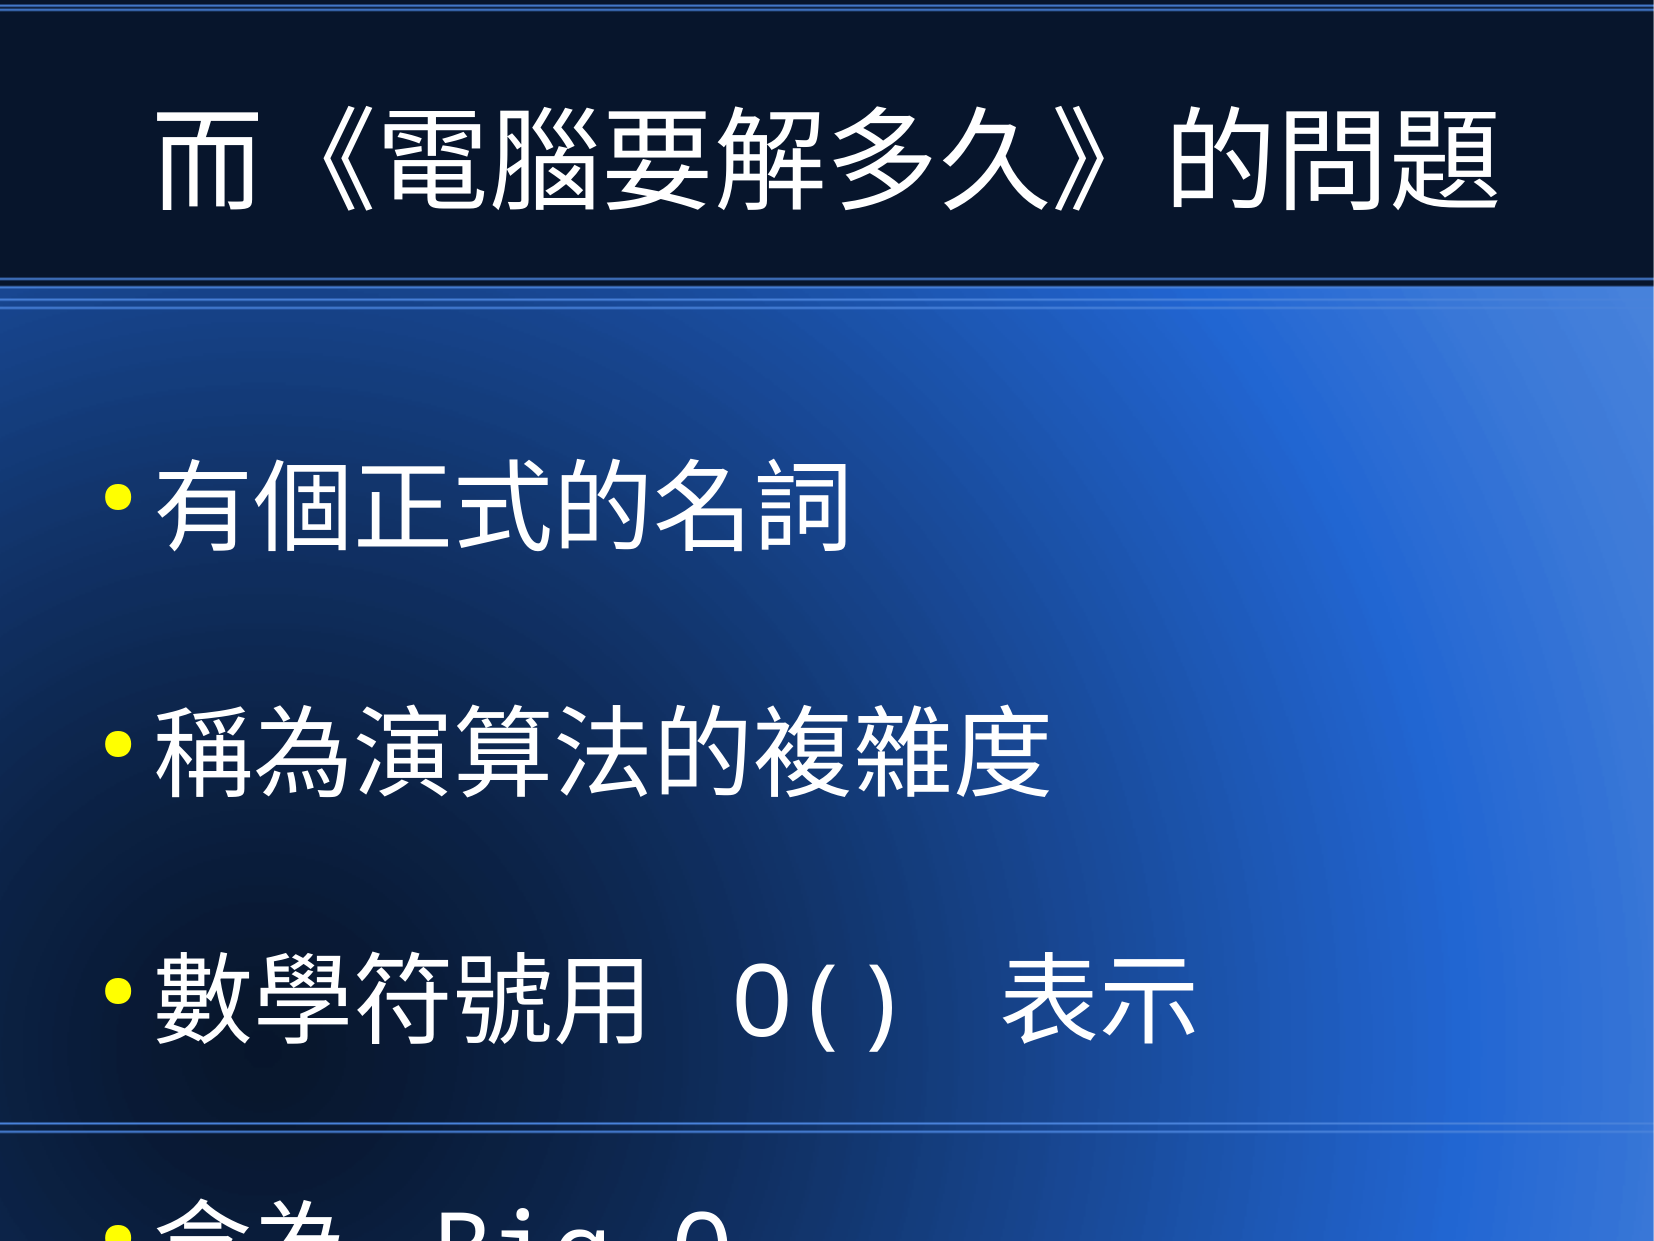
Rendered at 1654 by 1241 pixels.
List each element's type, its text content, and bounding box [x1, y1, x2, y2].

picture [0, 0, 1654, 1241]
list 有個正式的名詞 稱為演算法的複雜度 數學符號用 O() 表示 念為 Big O [82, 355, 1571, 1241]
title 而《電腦要解多久》的問題 [82, 49, 1571, 257]
